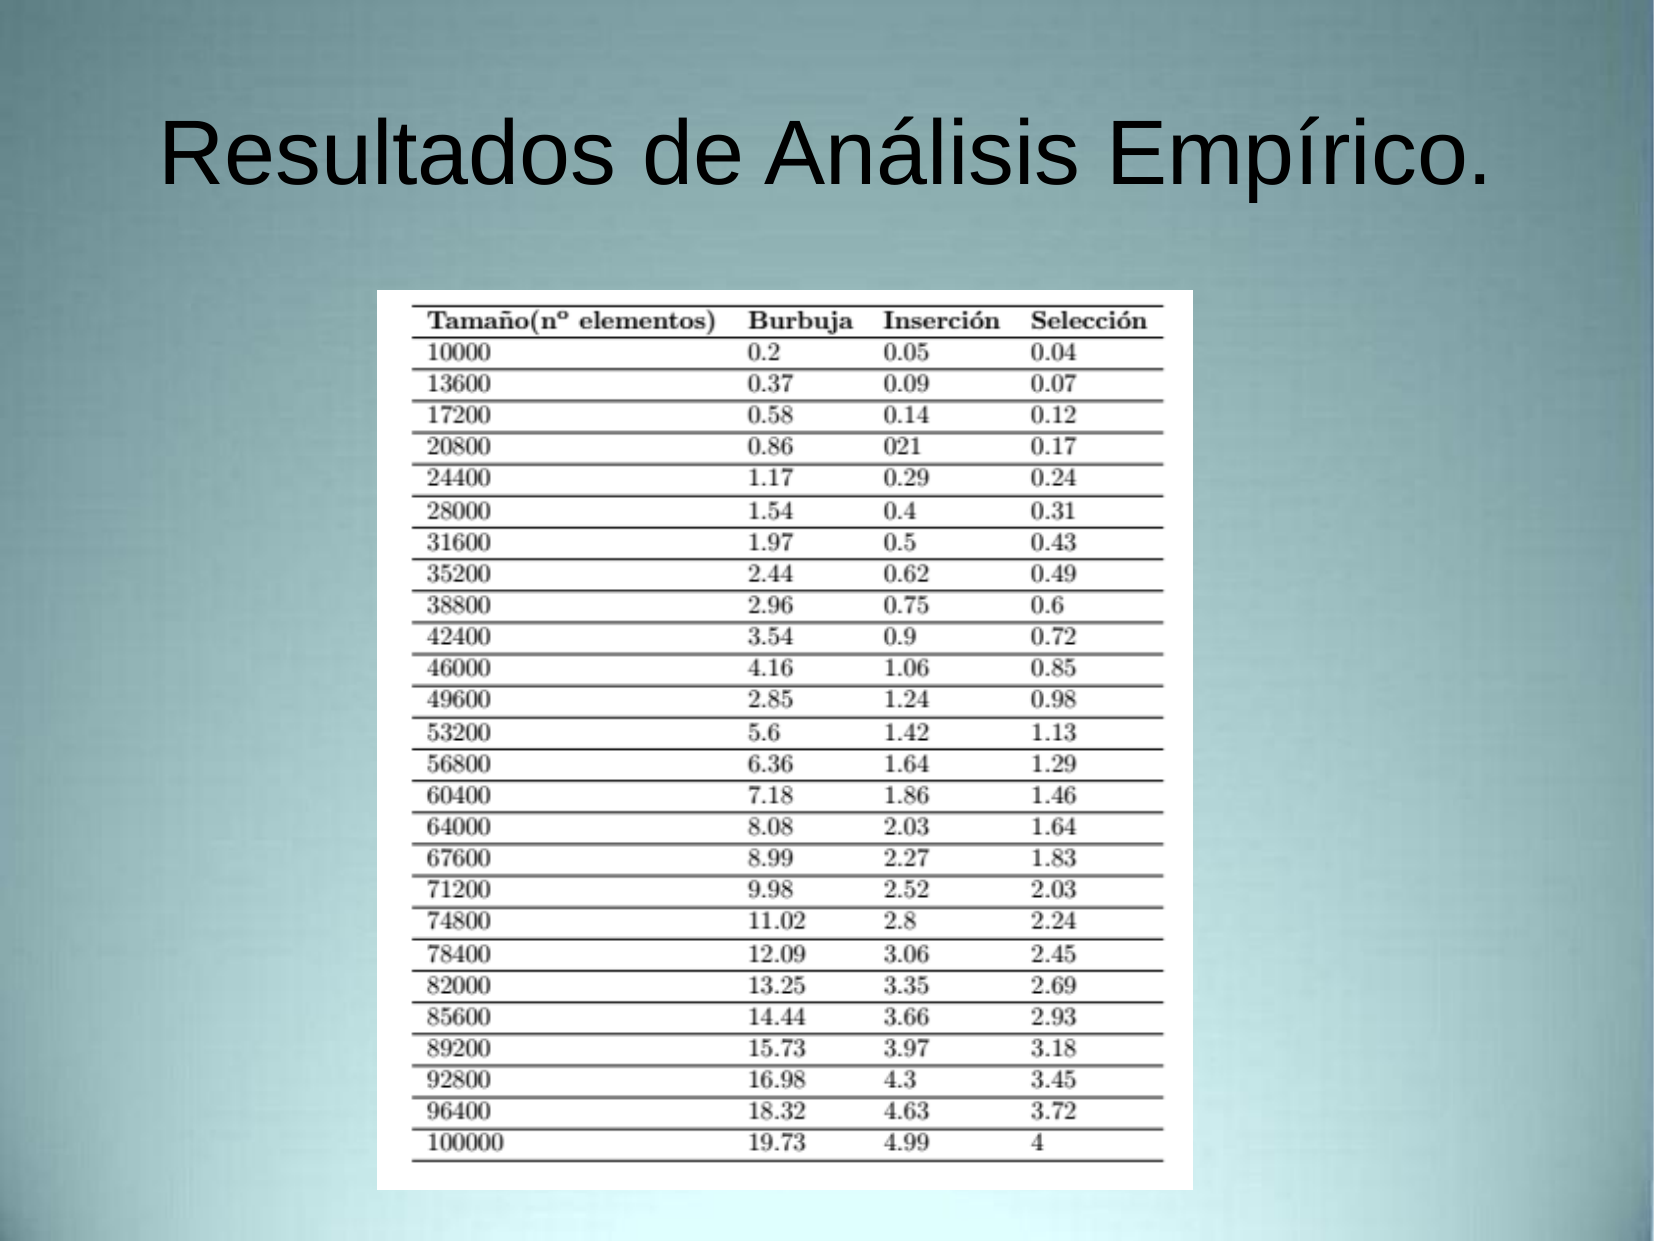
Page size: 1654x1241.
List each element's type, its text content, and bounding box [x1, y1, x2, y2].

picture [0, 0, 1654, 1241]
title Resultados de Análisis Empírico. [82, 49, 1571, 257]
